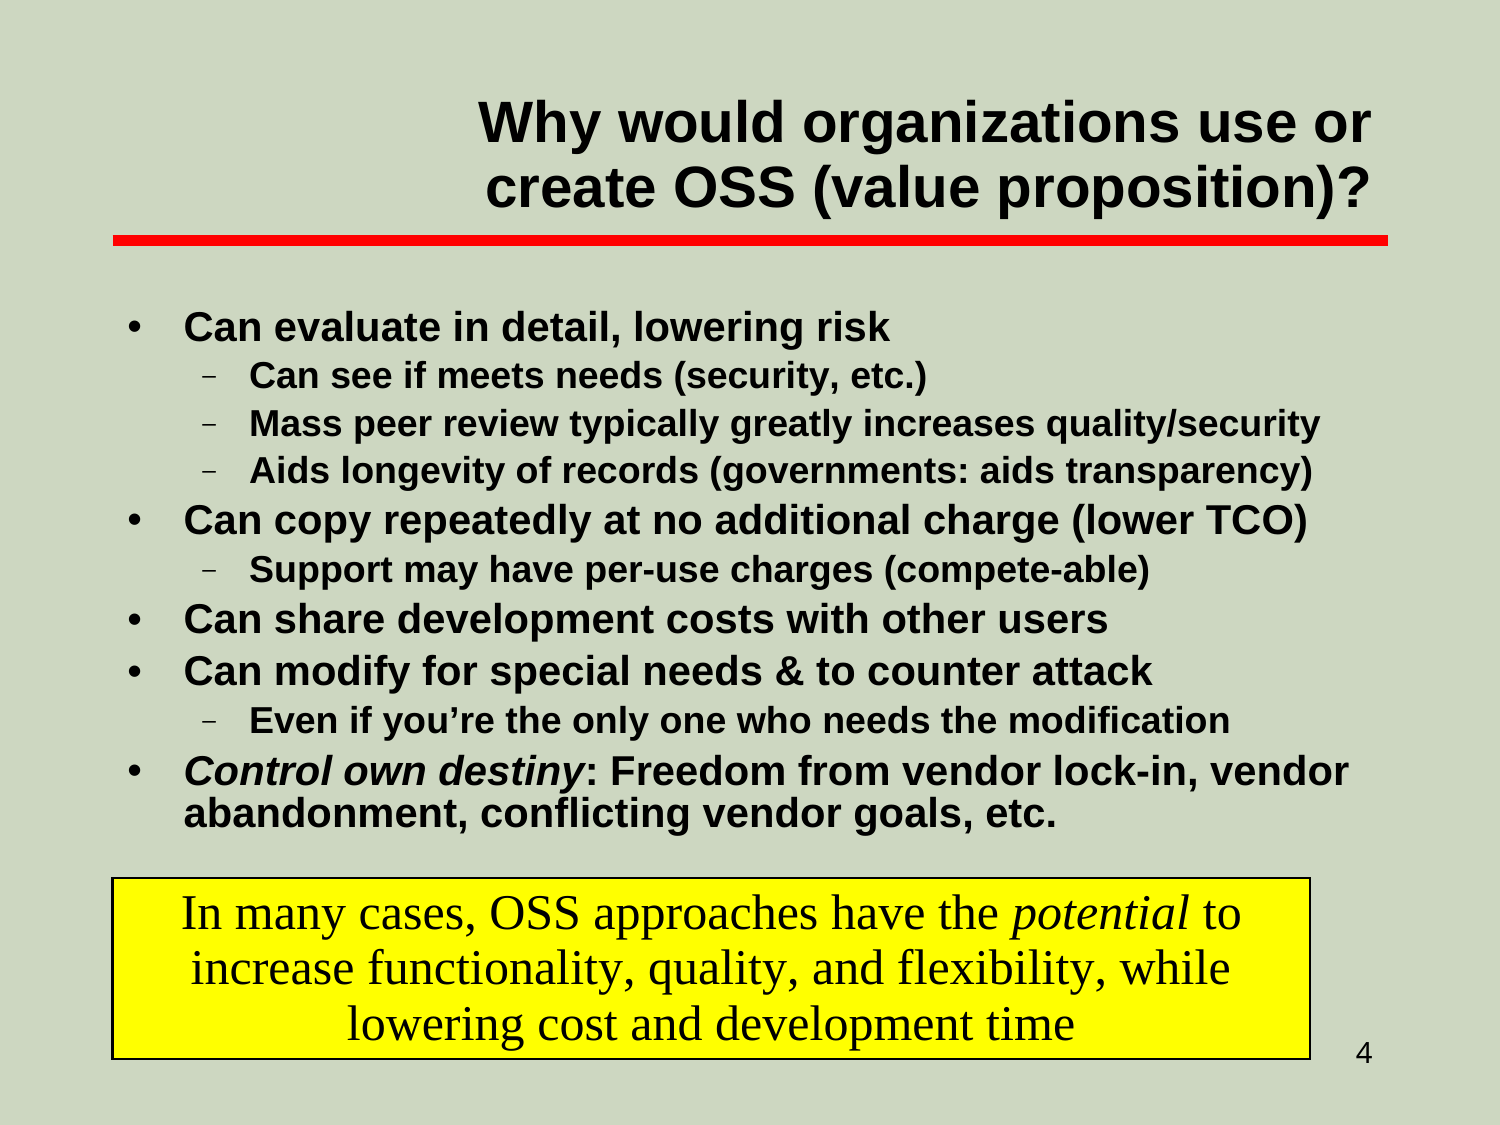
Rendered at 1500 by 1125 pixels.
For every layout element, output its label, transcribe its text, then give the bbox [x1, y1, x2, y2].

text_box In many cases, OSS approaches have the potential to increase functionality, quality, and flexibility, while lowering cost and development time [112, 877, 1311, 1059]
list Can evaluate in detail, lowering risk Can see if meets needs (security, etc.) Mass peer review typically greatly increases quality/security Aids longevity of records (governments: aids transparency) Can copy repeatedly at no additional charge (lower TCO) Support may have per-use charges (compete-able) Can share development costs with other users Can modify for special needs & to counter attack Even if you’re the only one who needs the modification Control own destiny: Freedom from vendor lock-in, vendor abandonment, conflicting vendor goals, etc. [112, 299, 1388, 878]
title Why would organizations use or create OSS (value proposition)? [337, 80, 1388, 229]
